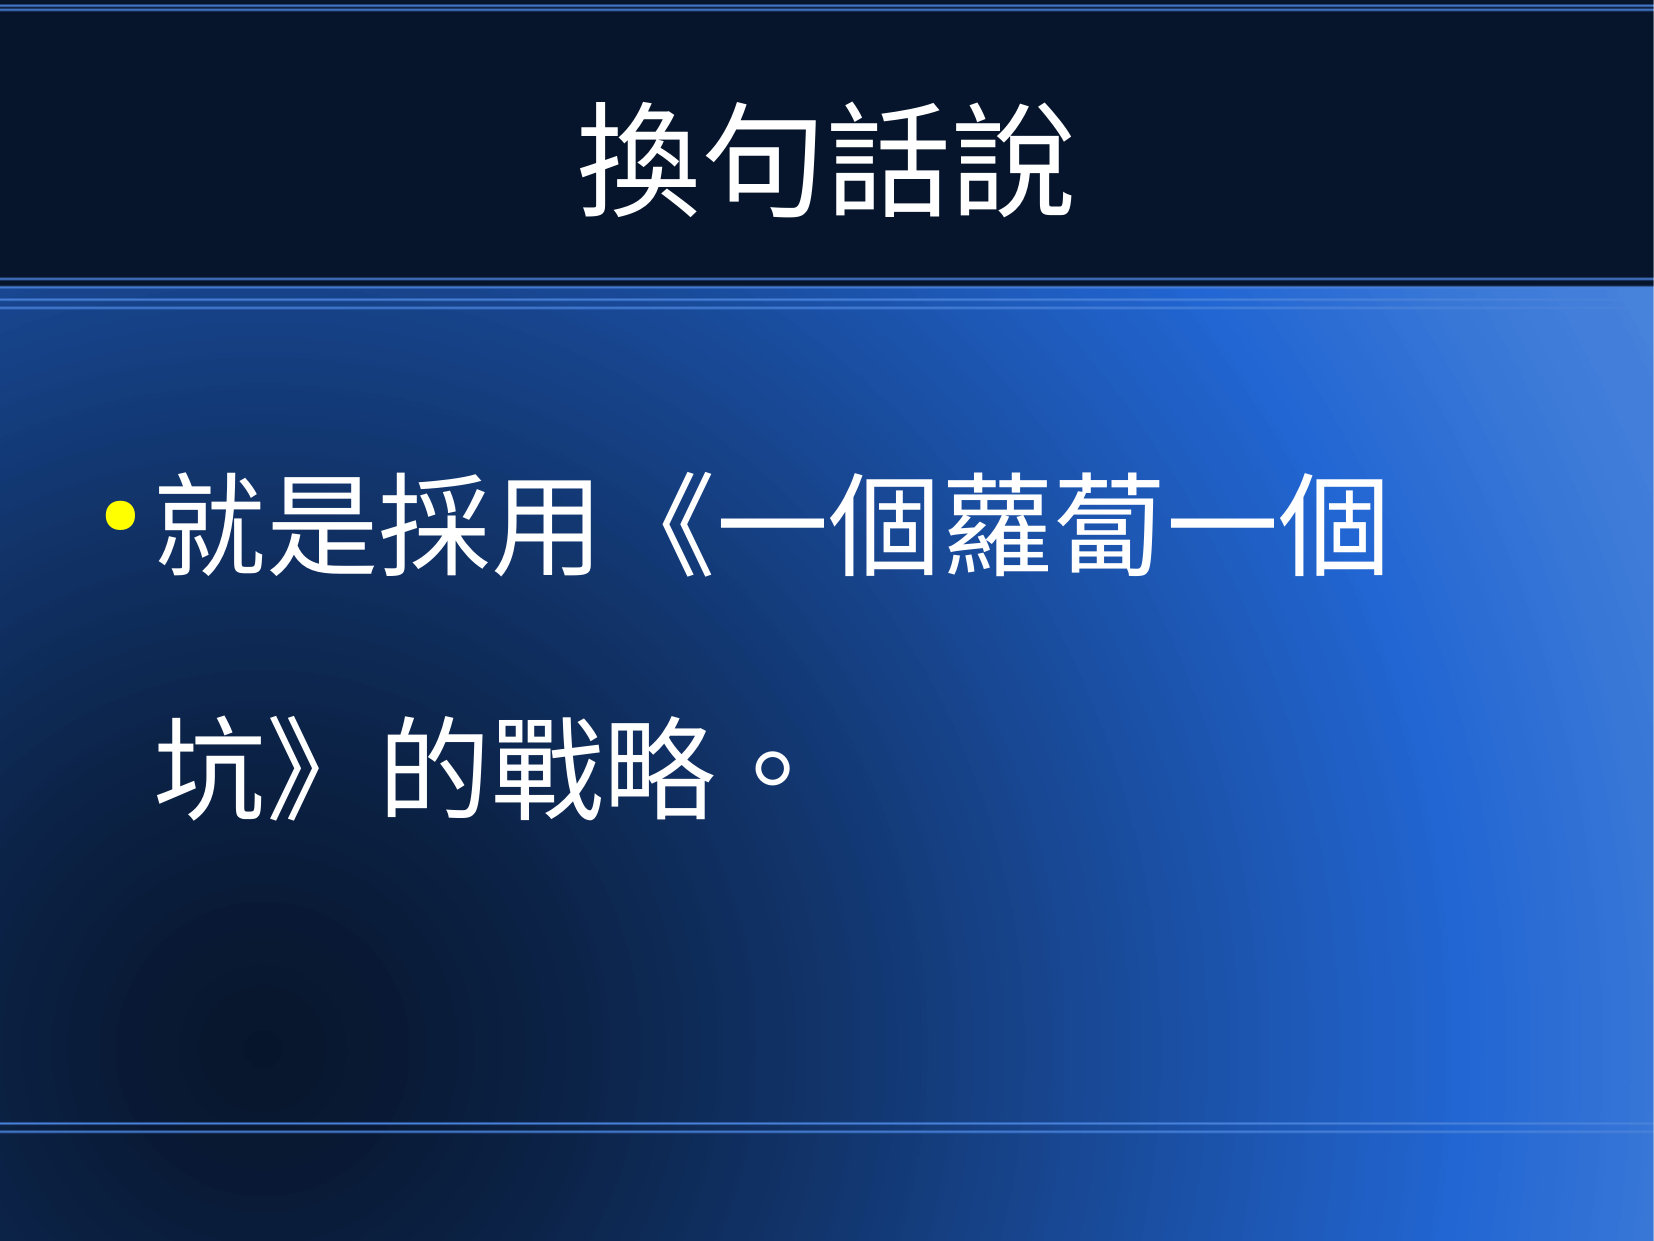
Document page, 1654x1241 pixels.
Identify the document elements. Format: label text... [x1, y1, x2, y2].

title 換句話說 [82, 49, 1571, 257]
list 就是採用《一個蘿蔔一個坑》的戰略。 [82, 355, 1571, 1241]
picture [0, 0, 1654, 1241]
